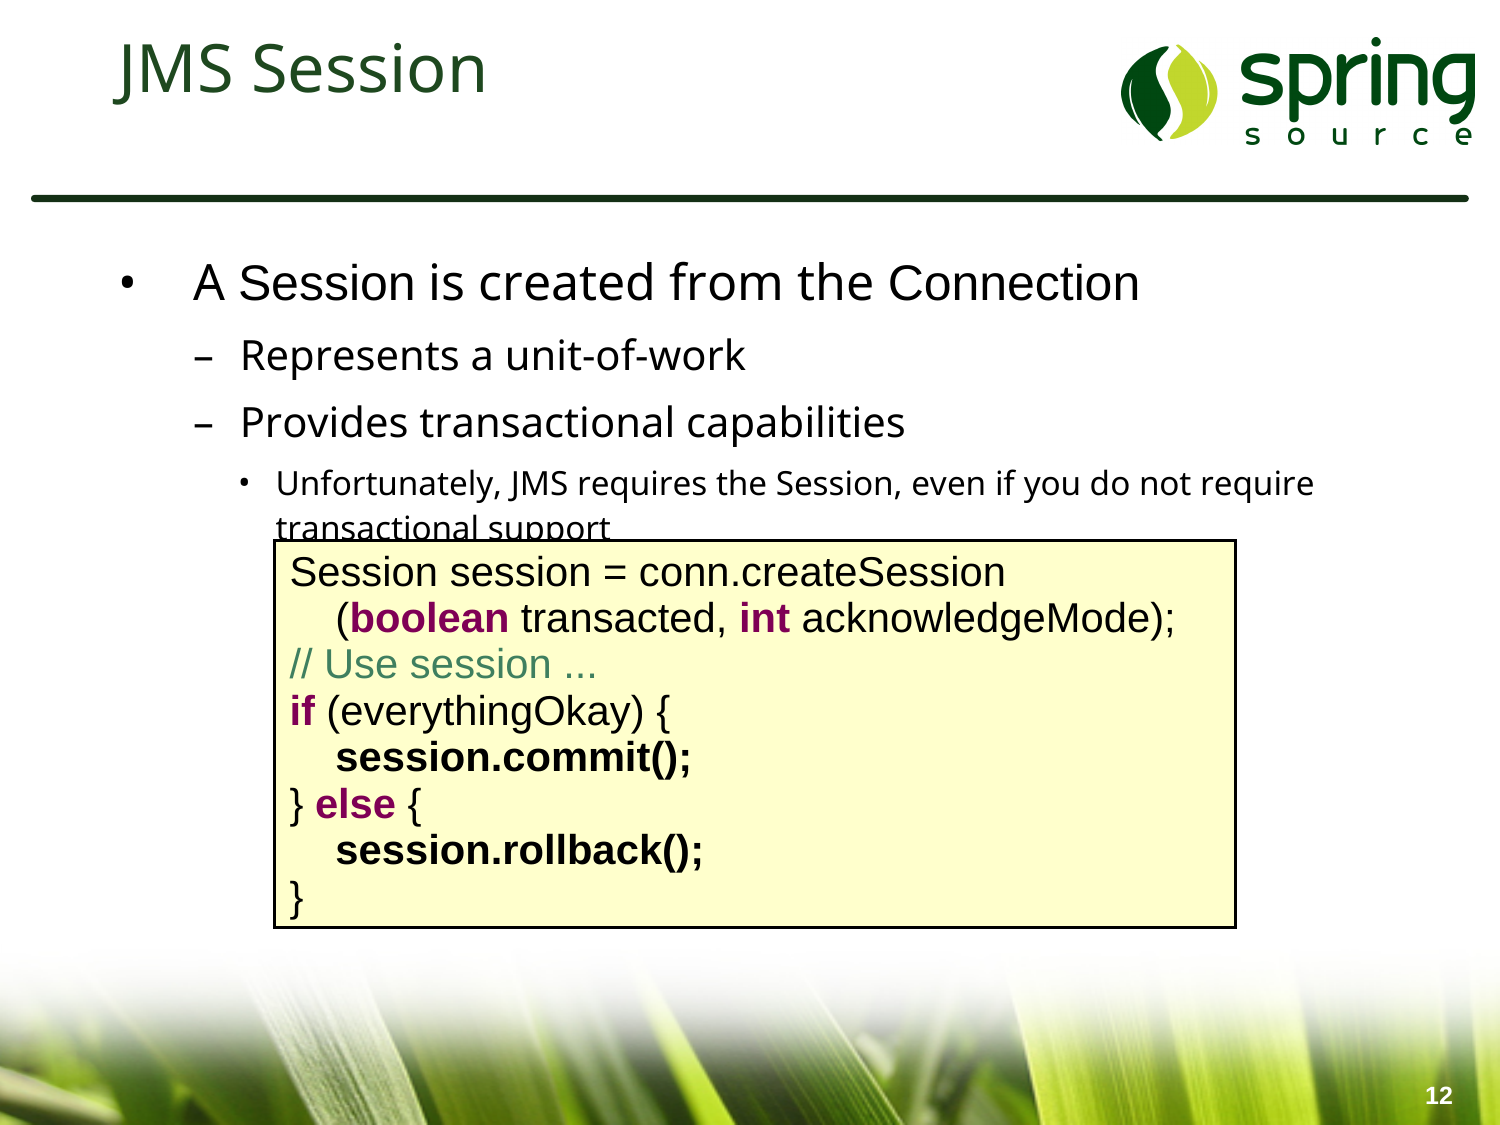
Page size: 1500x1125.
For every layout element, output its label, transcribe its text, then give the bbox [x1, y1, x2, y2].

list A Session is created from the Connection Represents a unit-of-work Provides transactional capabilities Unfortunately, JMS requires the Session, even if you do not require transactional support [103, 239, 1394, 903]
picture [1136, 37, 1475, 145]
title JMS Session [103, 14, 1136, 177]
picture [0, 944, 1500, 1125]
text_box Session session = conn.createSession (boolean transacted, int acknowledgeMode); // Use session ... if (everythingOkay) { session.commit(); } else { session.rollback(); } [274, 540, 1236, 928]
